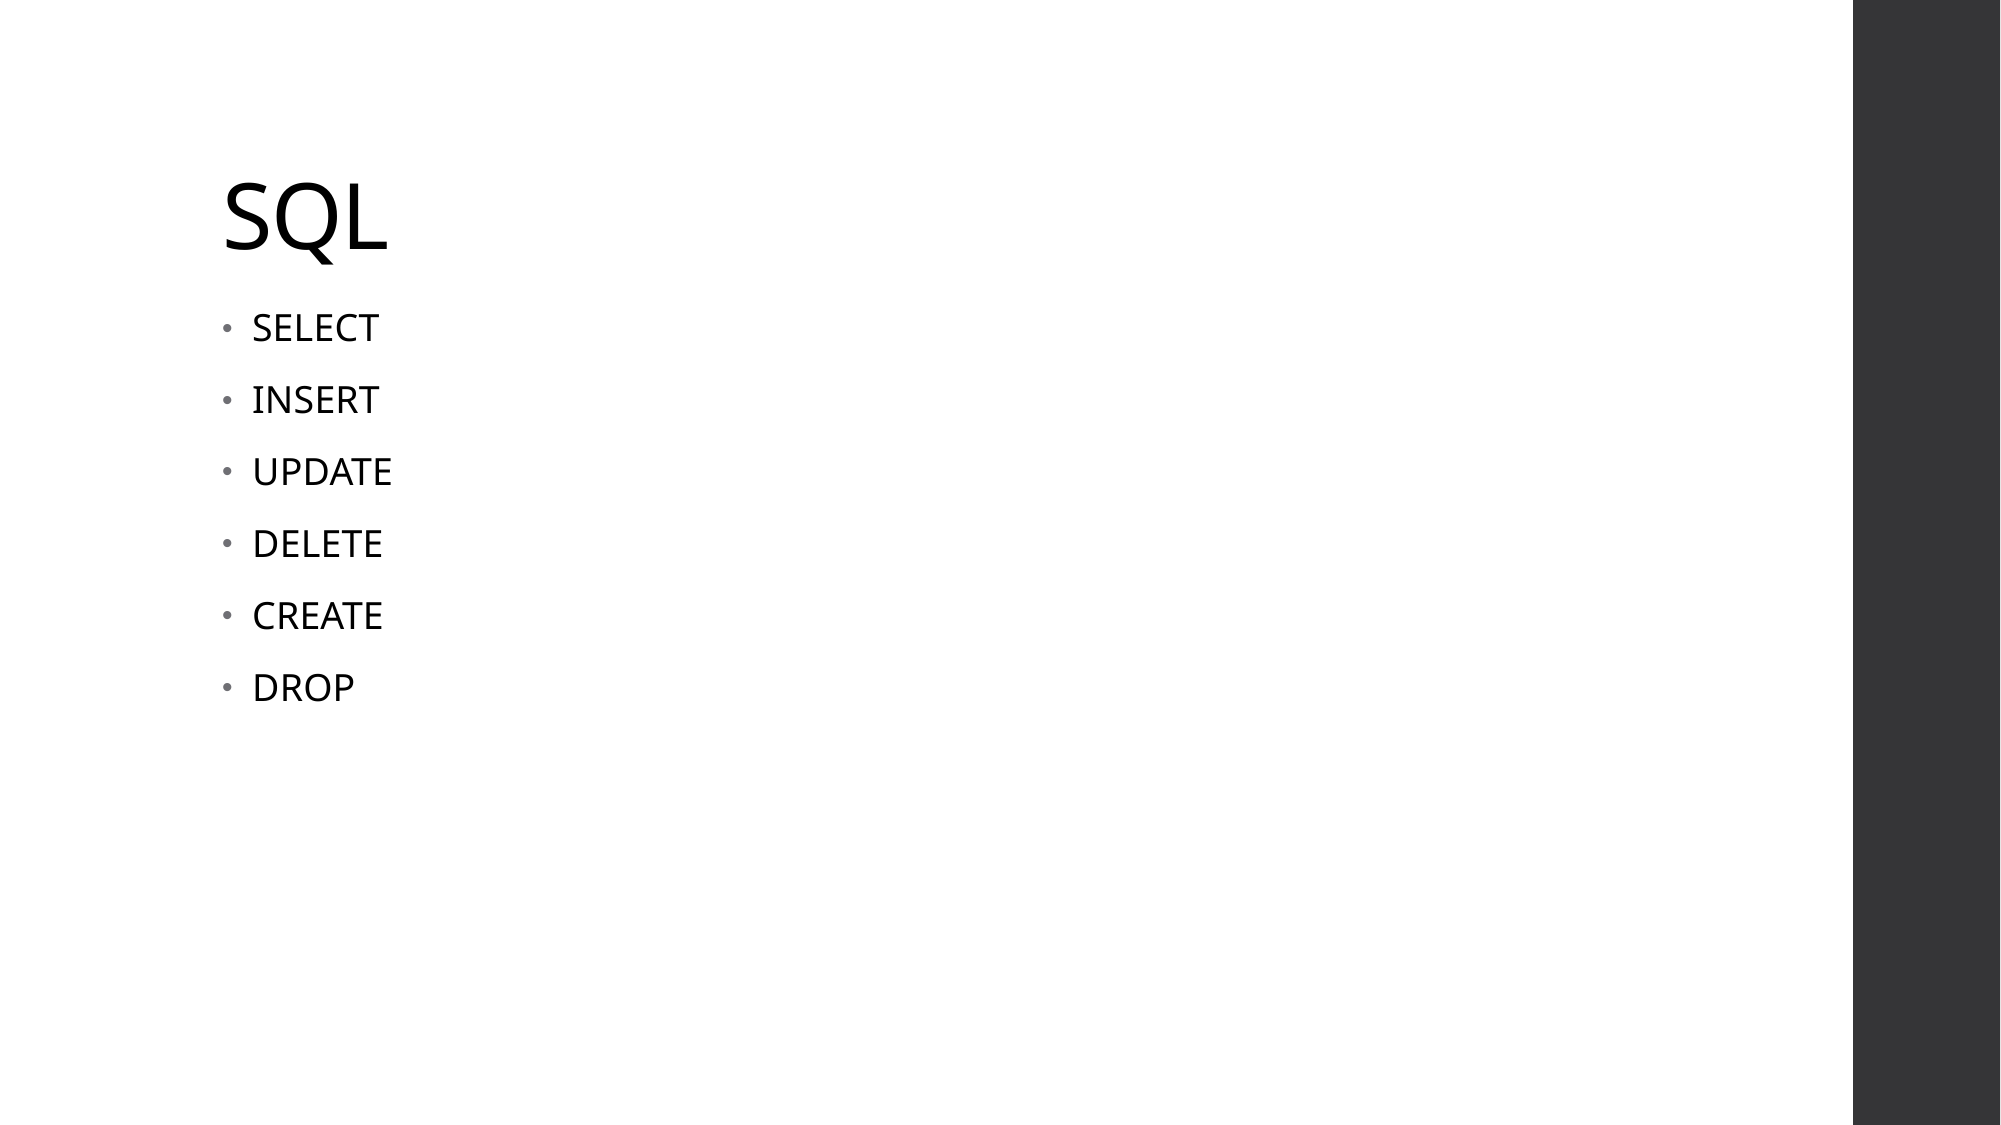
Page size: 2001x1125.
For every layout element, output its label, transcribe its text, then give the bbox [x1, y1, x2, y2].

title SQL [206, 60, 1797, 278]
list SELECT INSERT UPDATE DELETE CREATE DROP [206, 299, 1617, 1014]
